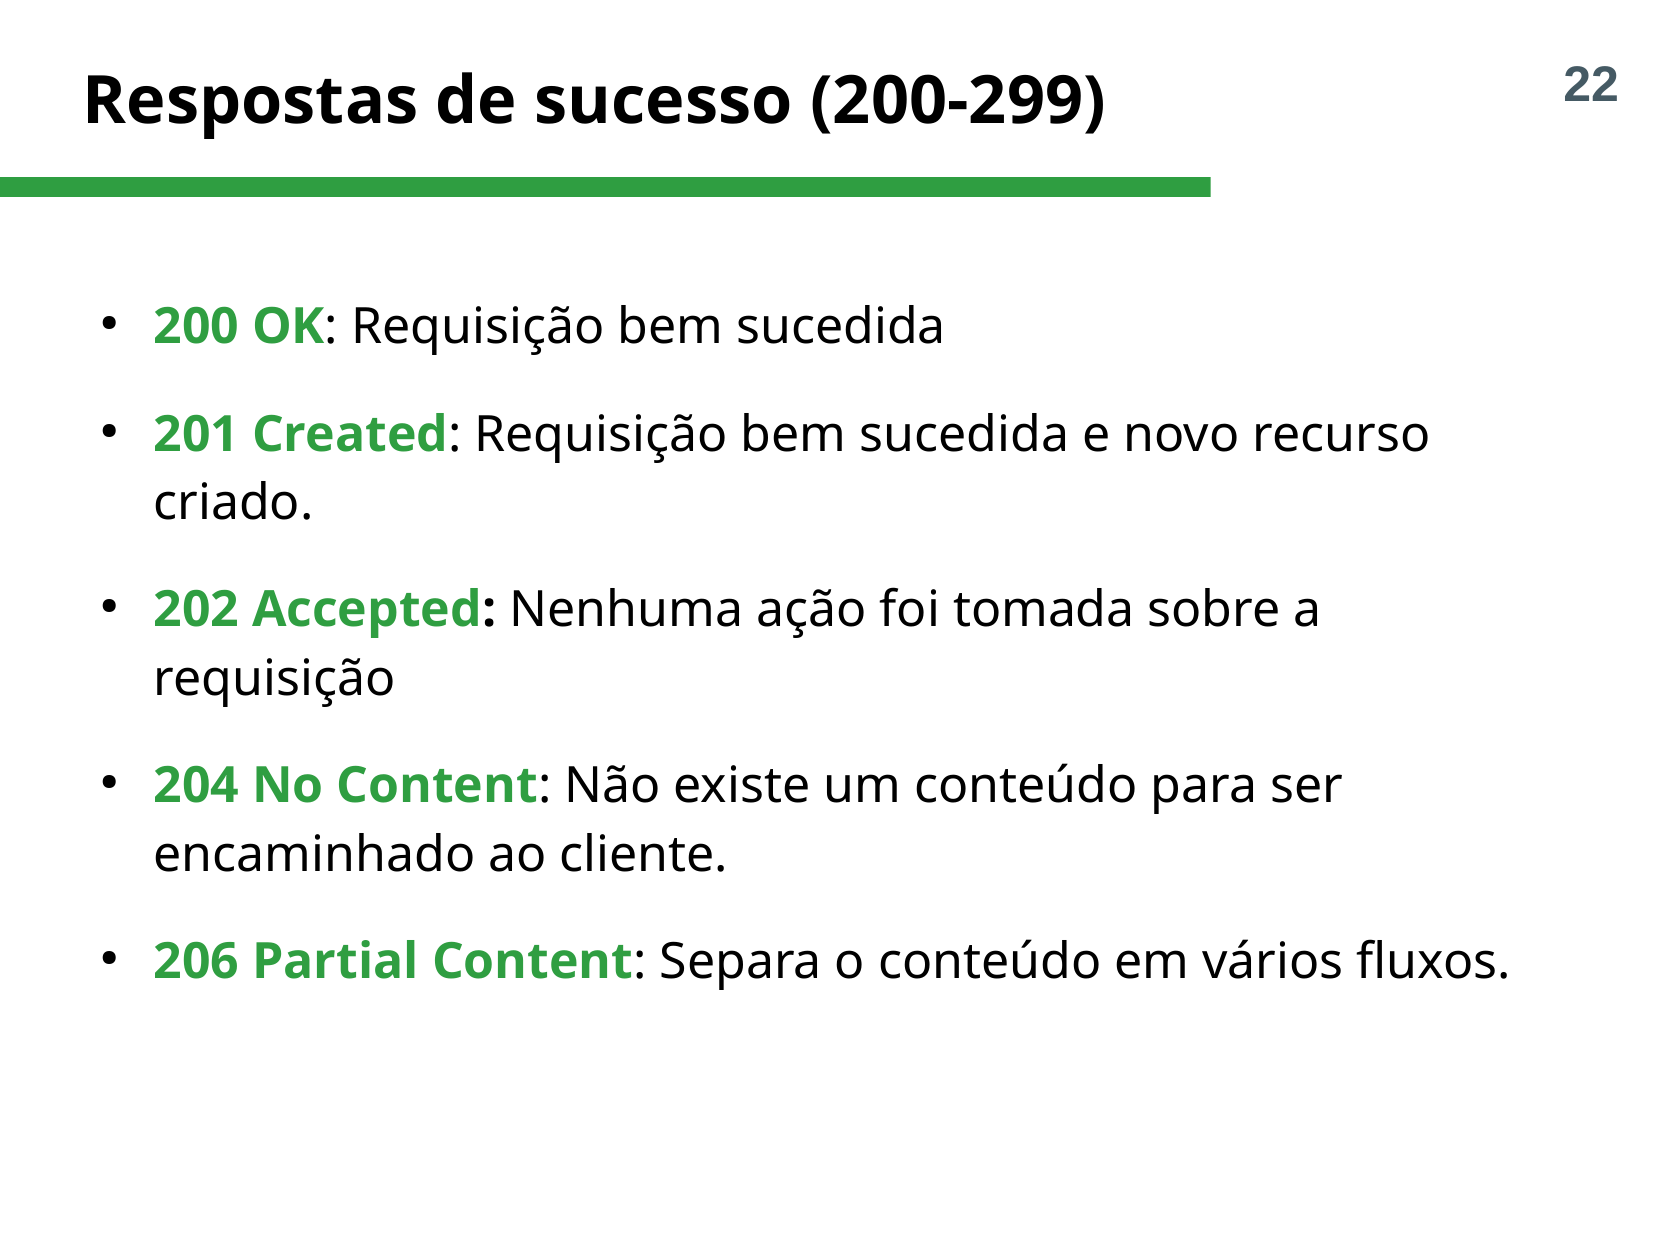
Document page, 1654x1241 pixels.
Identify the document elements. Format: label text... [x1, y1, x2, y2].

title Respostas de sucesso (200-299) [82, 0, 1300, 202]
list 200 OK: Requisição bem sucedida 201 Created: Requisição bem sucedida e novo recurso criado. 202 Accepted: Nenhuma ação foi tomada sobre a requisição 204 No Content: Não existe um conteúdo para ser encaminhado ao cliente. 206 Partial Content: Separa o conteúdo em vários fluxos. [82, 290, 1571, 1216]
